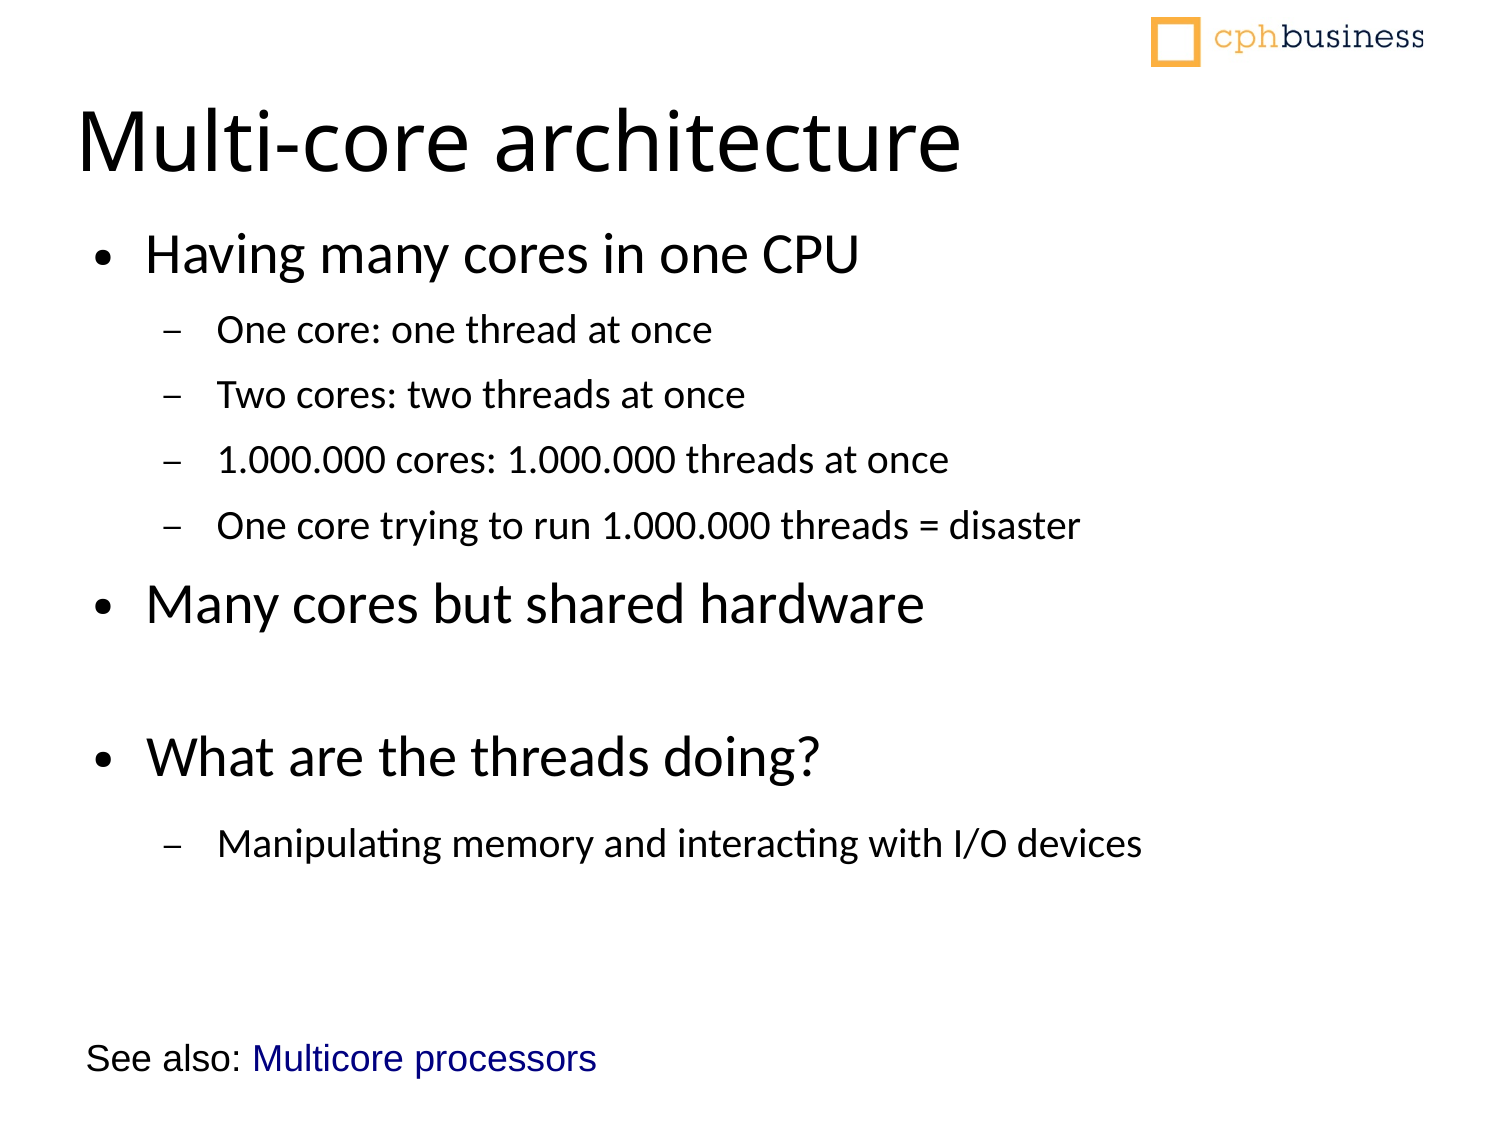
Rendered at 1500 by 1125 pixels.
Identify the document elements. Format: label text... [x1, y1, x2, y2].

picture [1151, 17, 1424, 44]
list Manipulating memory and interacting with I/O devices [75, 826, 1426, 910]
list What are the threads doing? [75, 732, 1426, 815]
text_box See also: Multicore processors [70, 1029, 1418, 1087]
list Having many cores in one CPU One core: one thread at once Two cores: two threads at once 1.000.000 cores: 1.000.000 threads at once One core trying to run 1.000.000 threads = disaster Many cores but shared hardware [75, 230, 1425, 662]
title Multi-core architecture [75, 44, 1425, 230]
